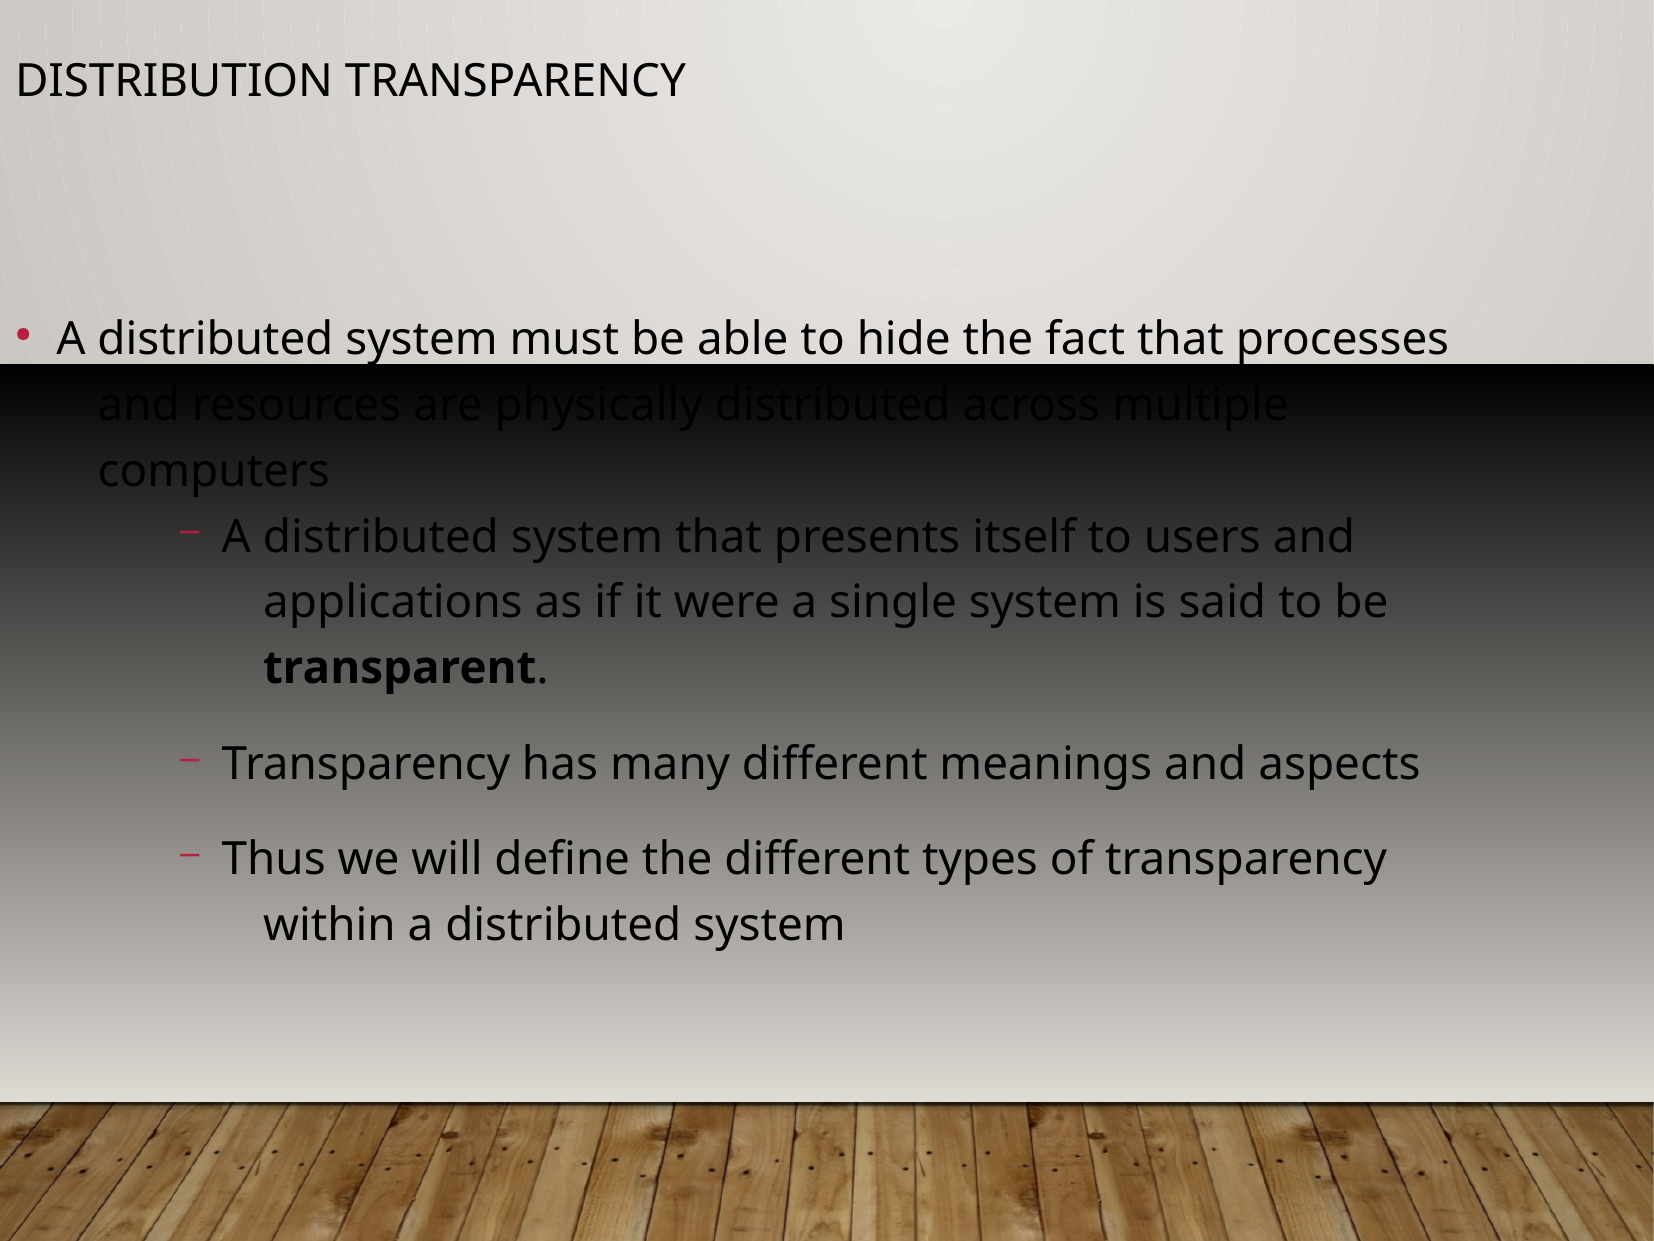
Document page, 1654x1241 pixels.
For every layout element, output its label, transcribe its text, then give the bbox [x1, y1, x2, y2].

list A distributed system must be able to hide the fact that processes and resources are physically distributed across multiple computers A distributed system that presents itself to users and applications as if it were a single system is said to be transparent. Transparency has many different meanings and aspects Thus we will define the different types of transparency within a distributed system [0, 290, 1489, 1010]
title Distribution Transparency [0, 49, 1489, 257]
